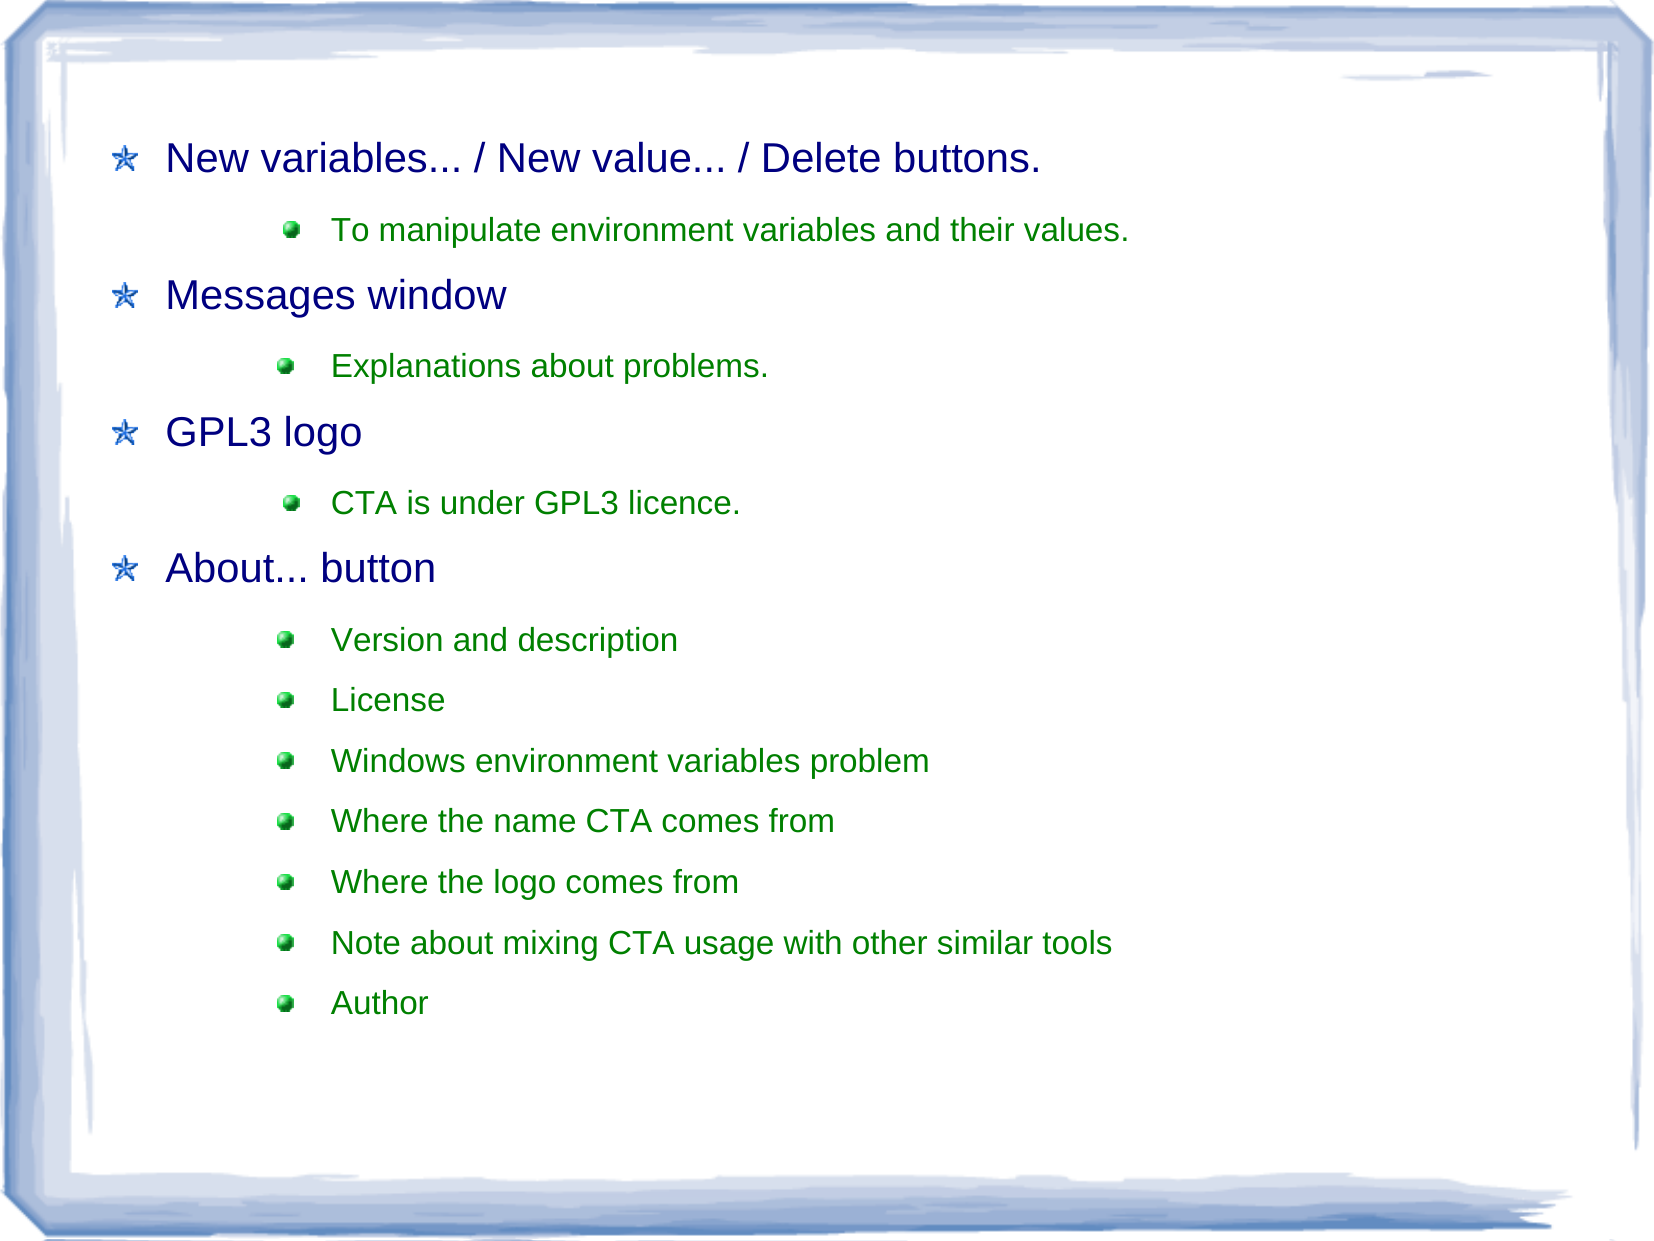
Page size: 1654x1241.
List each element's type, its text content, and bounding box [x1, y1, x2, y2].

list New variables... / New value... / Delete buttons. To manipulate environment variables and their values. Messages window Explanations about problems. GPL3 logo CTA is under GPL3 licence. About... button Version and description License Windows environment variables problem Where the name CTA comes from Where the logo comes from Note about mixing CTA usage with other similar tools Author [94, 59, 1548, 1170]
picture [0, 0, 1654, 1241]
